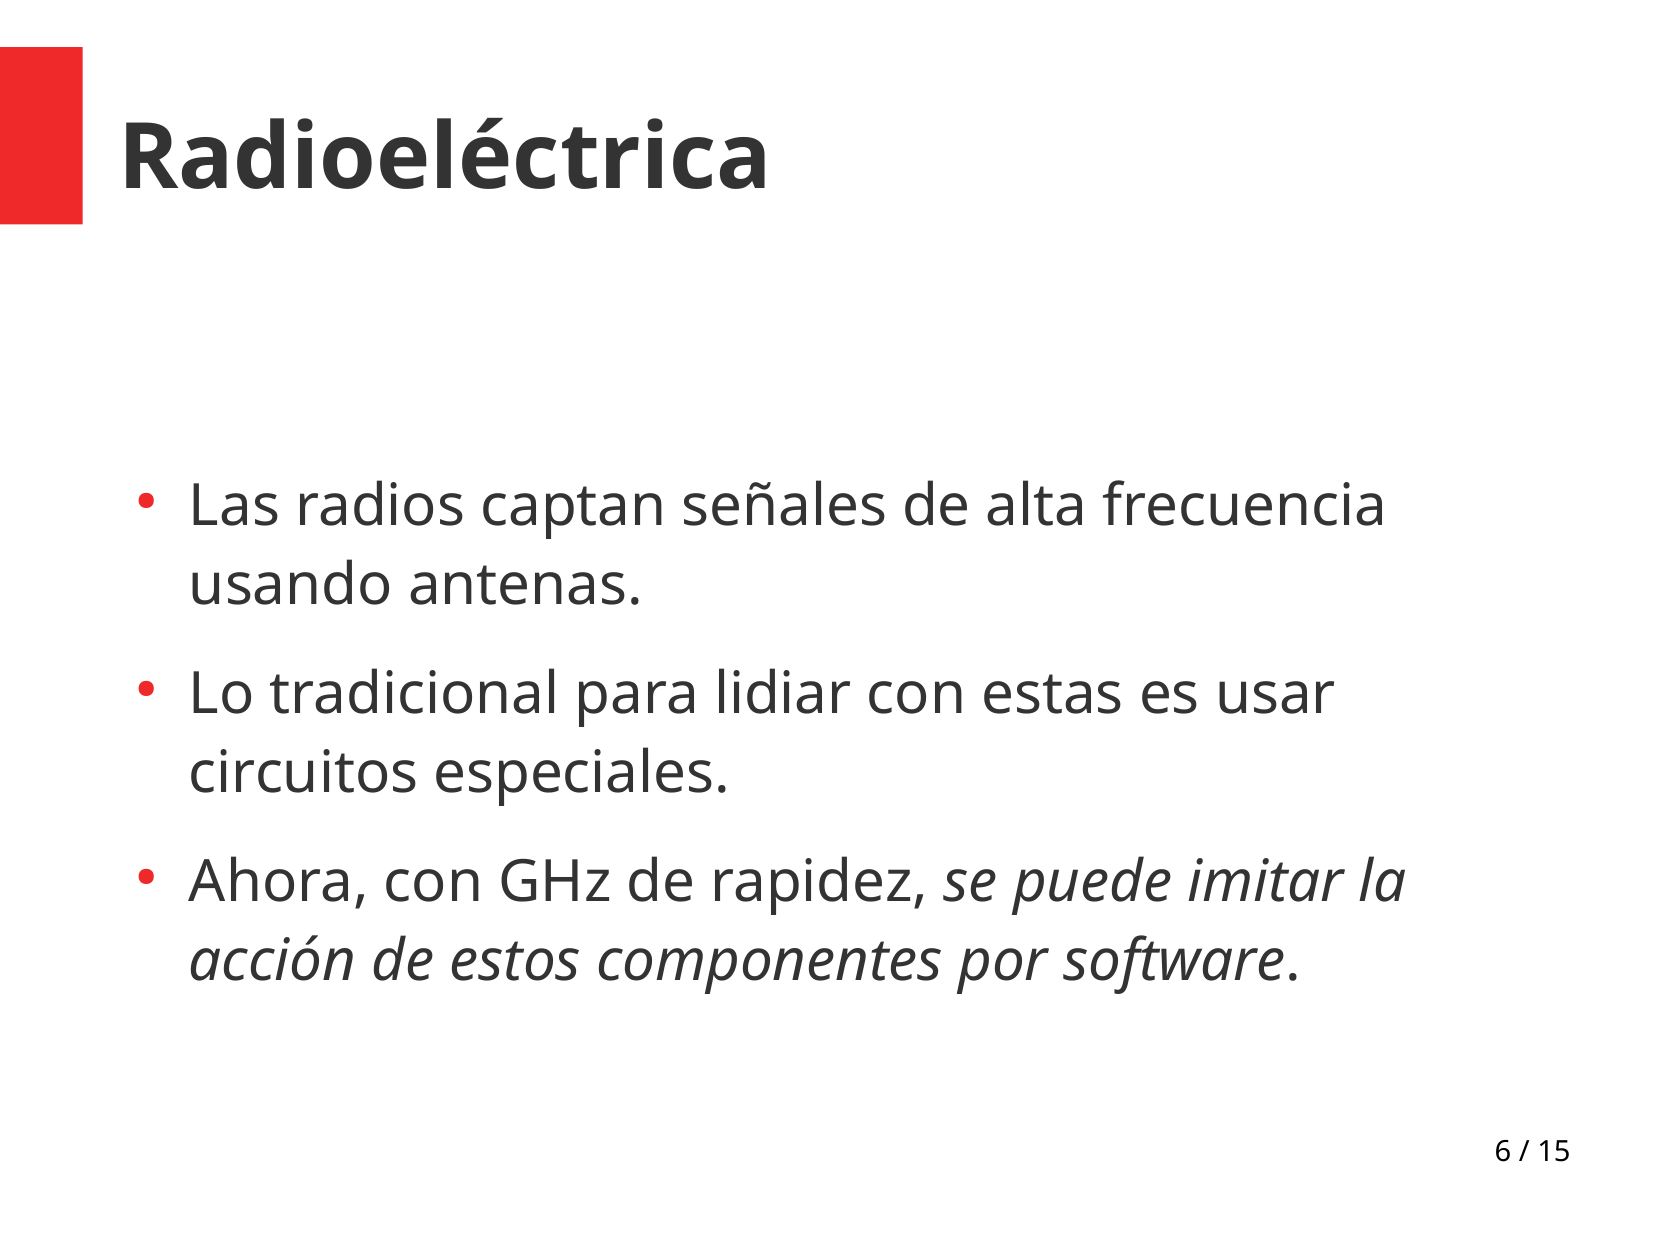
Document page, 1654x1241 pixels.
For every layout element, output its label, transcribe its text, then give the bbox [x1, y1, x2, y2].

title Radioeléctrica [118, 49, 1571, 257]
list Las radios captan señales de alta frecuencia usando antenas. Lo tradicional para lidiar con estas es usar circuitos especiales. Ahora, con GHz de rapidez, se puede imitar la acción de estos componentes por software. [118, 354, 1536, 1074]
